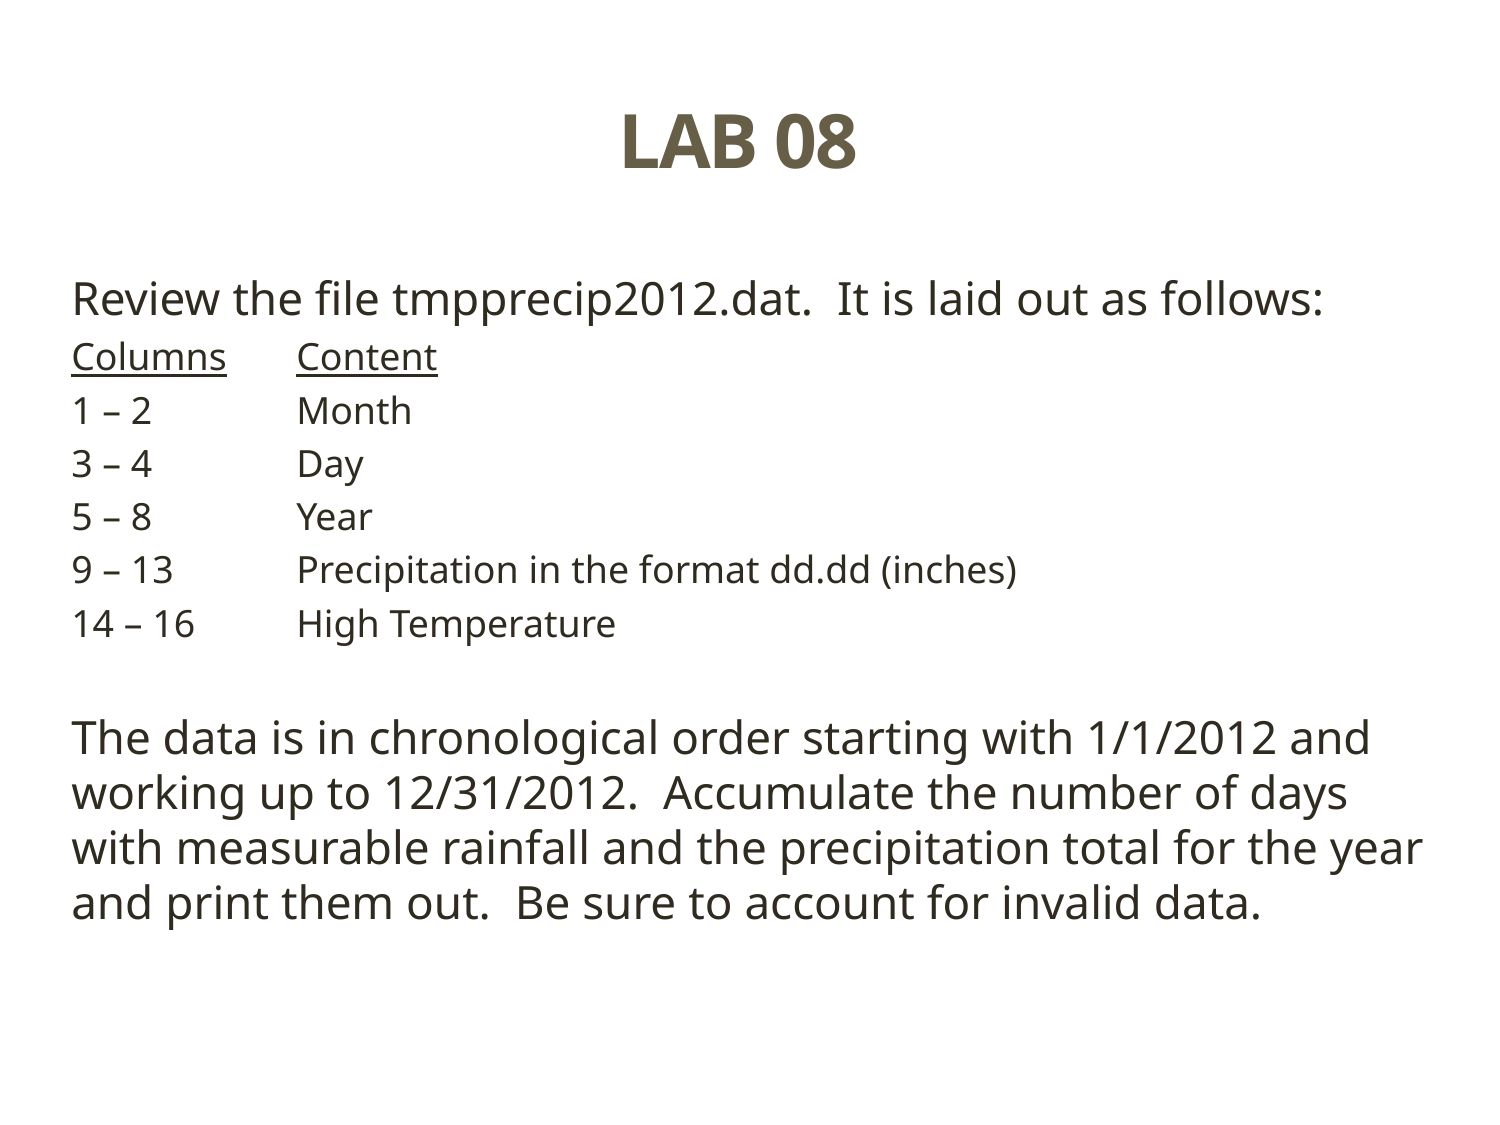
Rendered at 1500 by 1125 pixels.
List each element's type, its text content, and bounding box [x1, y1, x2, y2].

title LAB 08 [18, 45, 1460, 233]
list Review the file tmpprecip2012.dat. It is laid out as follows: Columns Content 1 – 2 Month 3 – 4 Day 5 – 8 Year 9 – 13 Precipitation in the format dd.dd (inches) 14 – 16 High Temperature The data is in chronological order starting with 1/1/2012 and working up to 12/31/2012. Accumulate the number of days with measurable rainfall and the precipitation total for the year and print them out. Be sure to account for invalid data. [18, 262, 1460, 1098]
